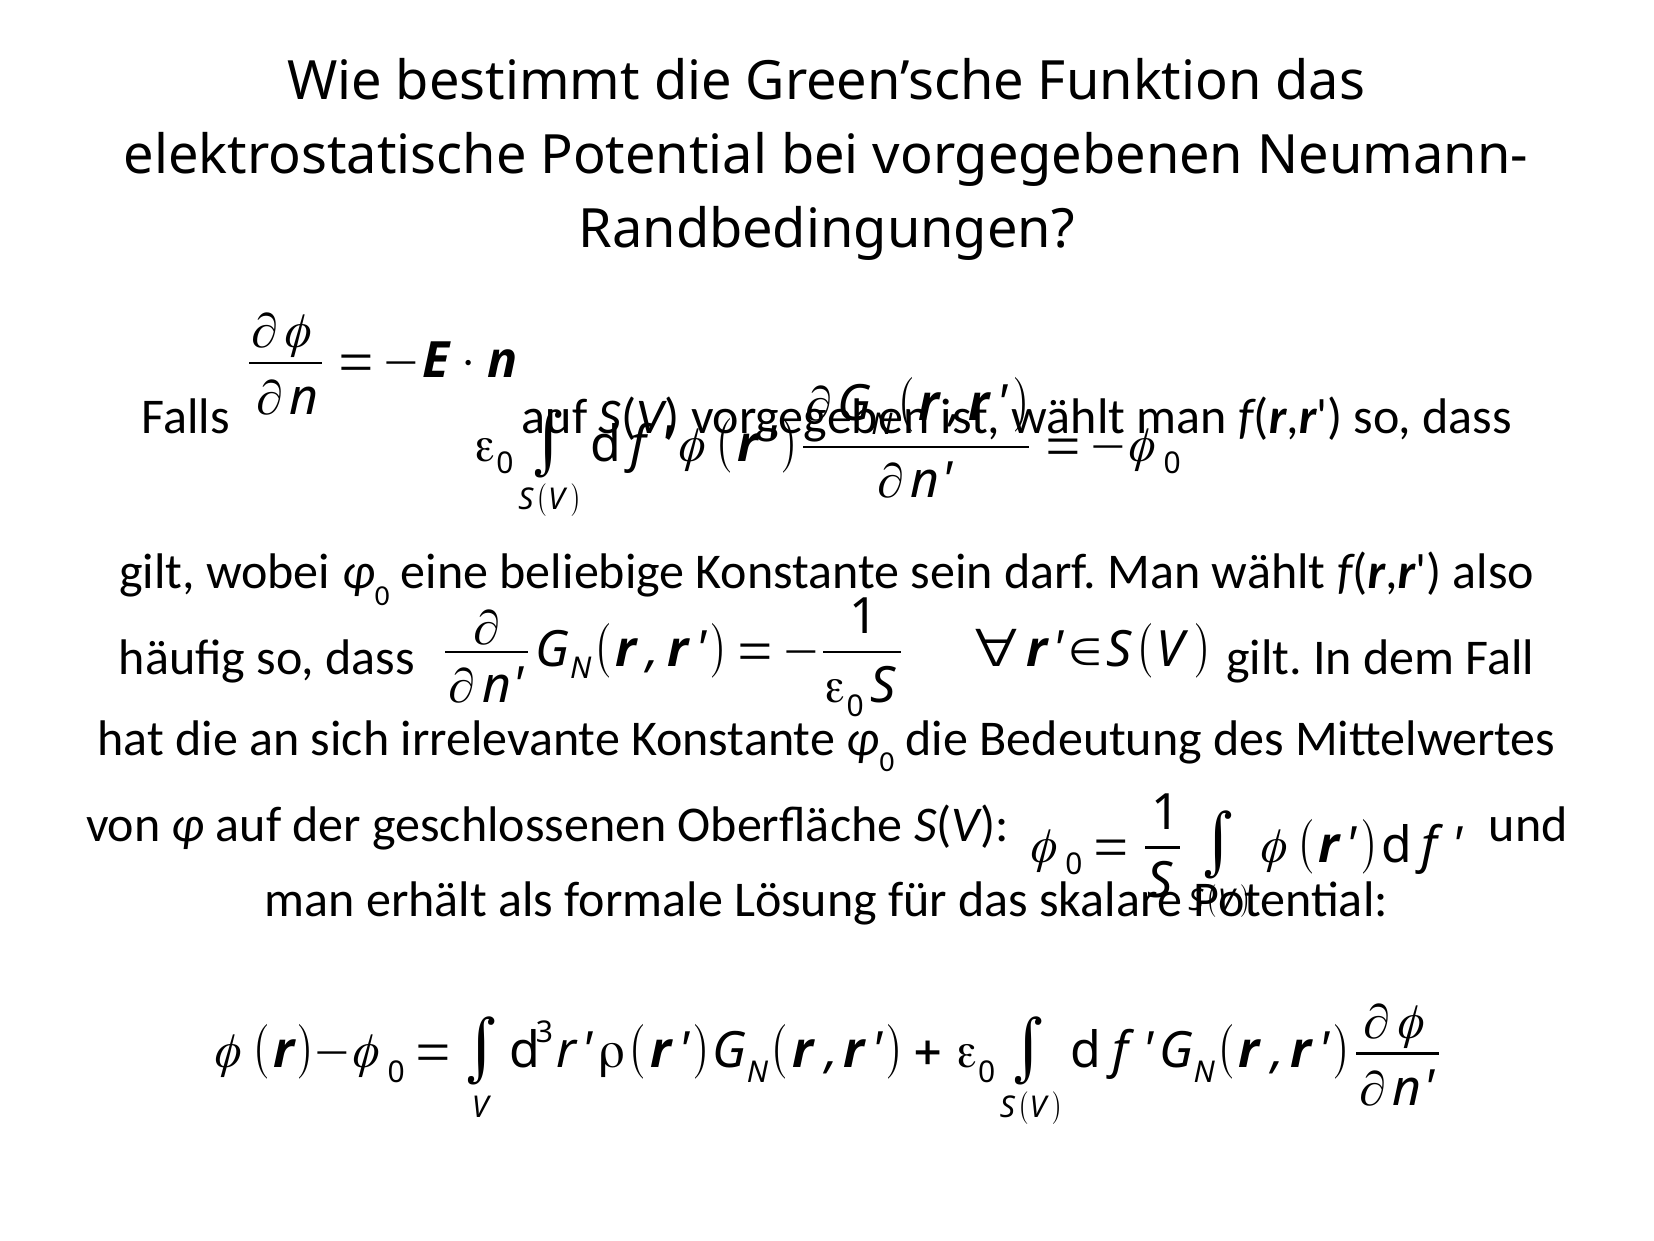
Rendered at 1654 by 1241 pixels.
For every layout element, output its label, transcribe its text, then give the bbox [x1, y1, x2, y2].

chart [437, 586, 1217, 725]
chart [206, 1000, 1448, 1126]
chart [1021, 782, 1471, 919]
title Wie bestimmt die Green’sche Funktion das elektrostatische Potential bei vorgegebenen Neumann-Randbedingungen? [82, 49, 1571, 257]
chart [240, 310, 1186, 518]
subtitle Falls auf S(V) vorgegeben ist, wählt man f(r,r') so, dass gilt, wobei φ0 eine beliebige Konstante sein darf. Man wählt f(r,r') also häufig so, dass gilt. In dem Fall hat die an sich irrelevante Konstante φ0 die Bedeutung des Mittelwertes von φ auf der geschlossenen Oberfläche S(V): und man erhält als formale Lösung für das skalare Potential: [82, 290, 1571, 1010]
